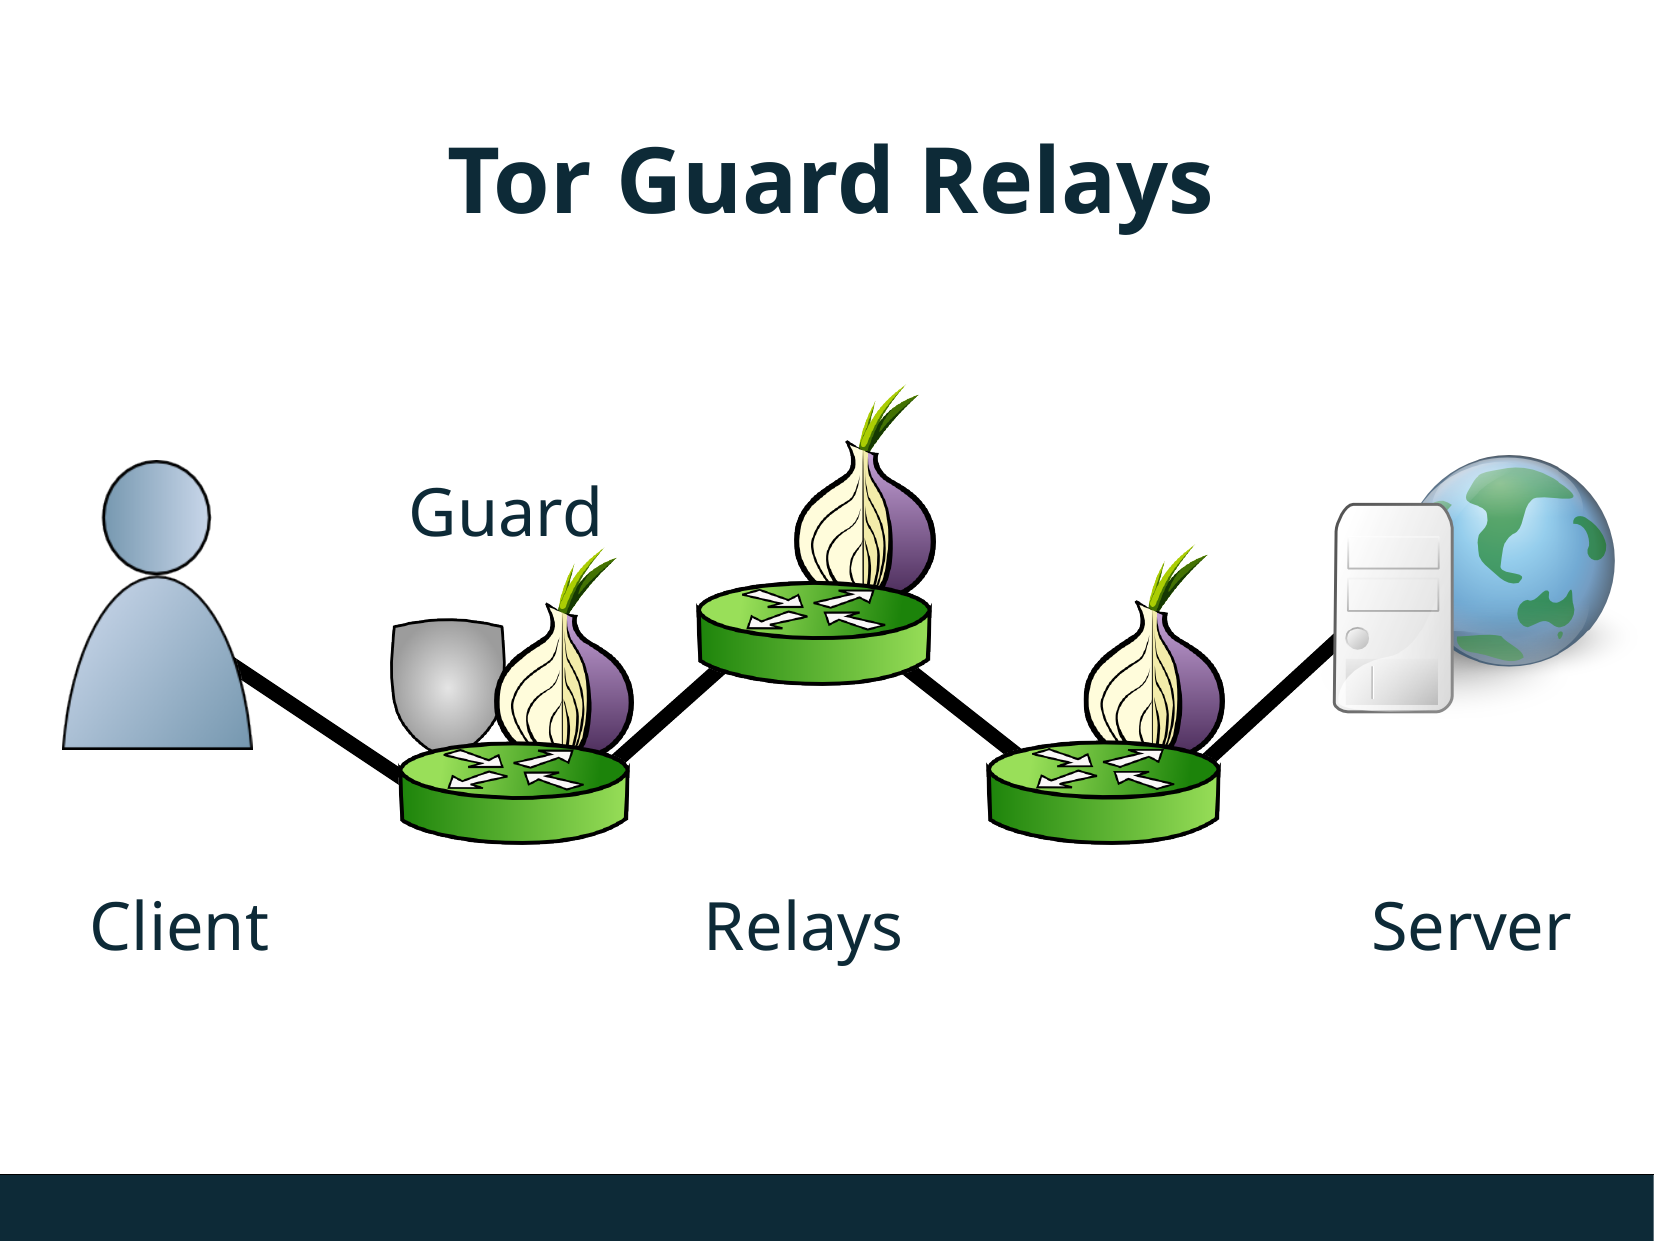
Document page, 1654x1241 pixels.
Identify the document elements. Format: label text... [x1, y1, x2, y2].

text_box Client [75, 871, 269, 963]
picture [688, 384, 936, 686]
title Tor Guard Relays [86, 74, 1575, 282]
text_box Relays [689, 871, 887, 963]
text_box Guard [394, 458, 595, 550]
picture [1320, 455, 1638, 719]
picture [62, 460, 253, 750]
text_box Server [1356, 871, 1564, 963]
picture [390, 547, 634, 845]
picture [978, 544, 1225, 845]
